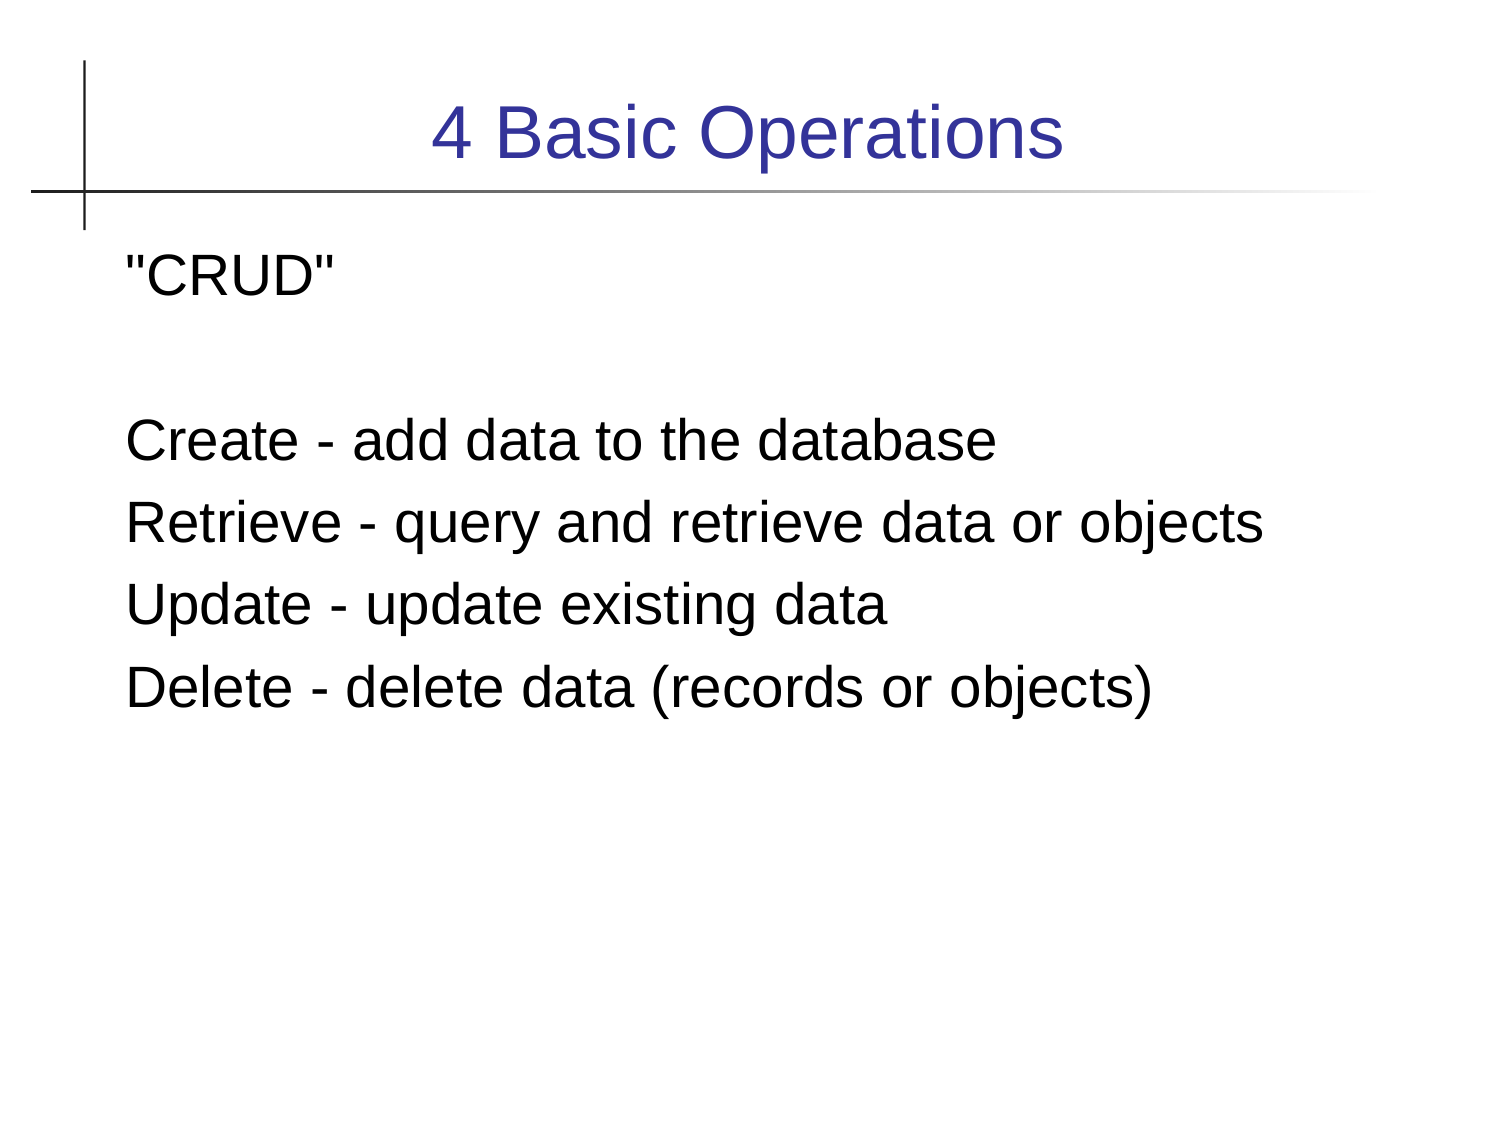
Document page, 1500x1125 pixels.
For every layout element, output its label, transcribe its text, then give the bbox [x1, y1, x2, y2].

title 4 Basic Operations [100, 42, 1397, 182]
list "CRUD" Create - add data to the database Retrieve - query and retrieve data or objects Update - update existing data Delete - delete data (records or objects) [110, 229, 1408, 960]
